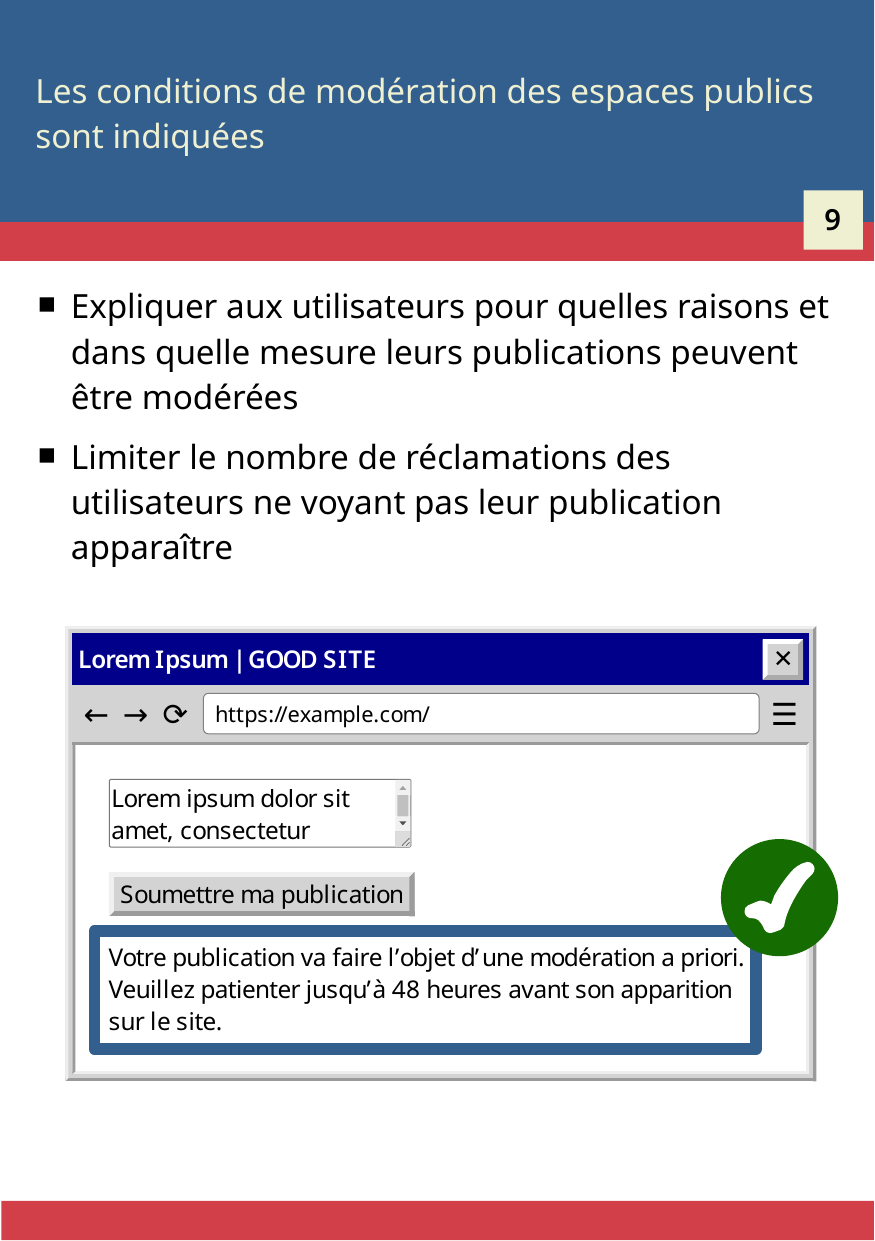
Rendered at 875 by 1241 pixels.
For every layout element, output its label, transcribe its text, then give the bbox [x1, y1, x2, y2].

text_box 9 [803, 188, 863, 249]
title Les conditions de modération des espaces publics sont indiquées [35, 13, 839, 213]
picture [65, 625, 839, 1082]
list Expliquer aux utilisateurs pour quelles raisons et dans quelle mesure leurs publications peuvent être modérées Limiter le nombre de réclamations des utilisateurs ne voyant pas leur publication apparaître [23, 283, 839, 1111]
